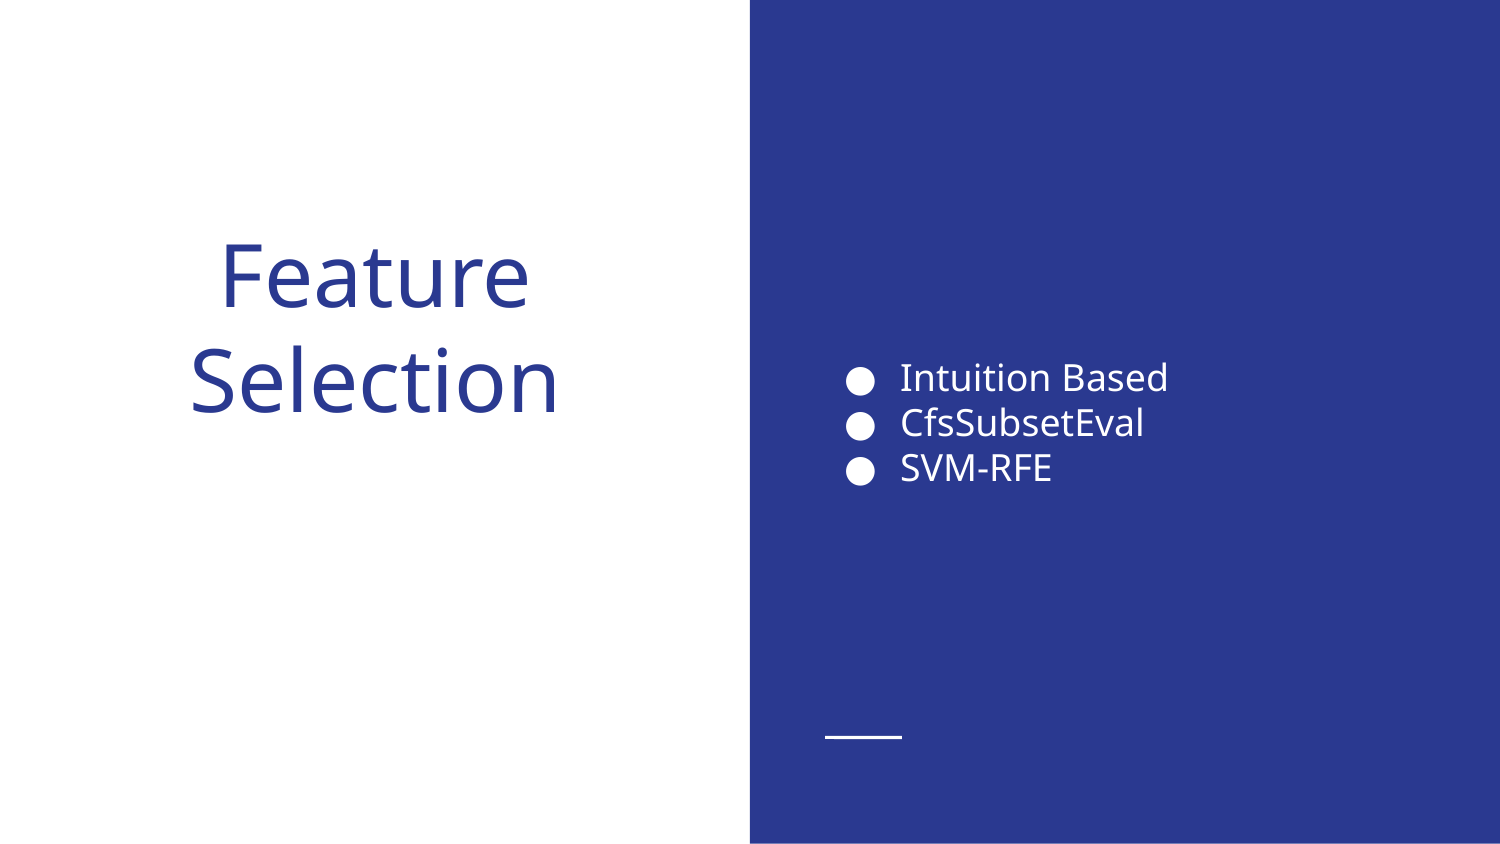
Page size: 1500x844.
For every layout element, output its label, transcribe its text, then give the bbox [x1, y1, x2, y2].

list Intuition Based CfsSubsetEval SVM-RFE [810, 118, 1440, 725]
title Feature Selection [43, 188, 708, 446]
